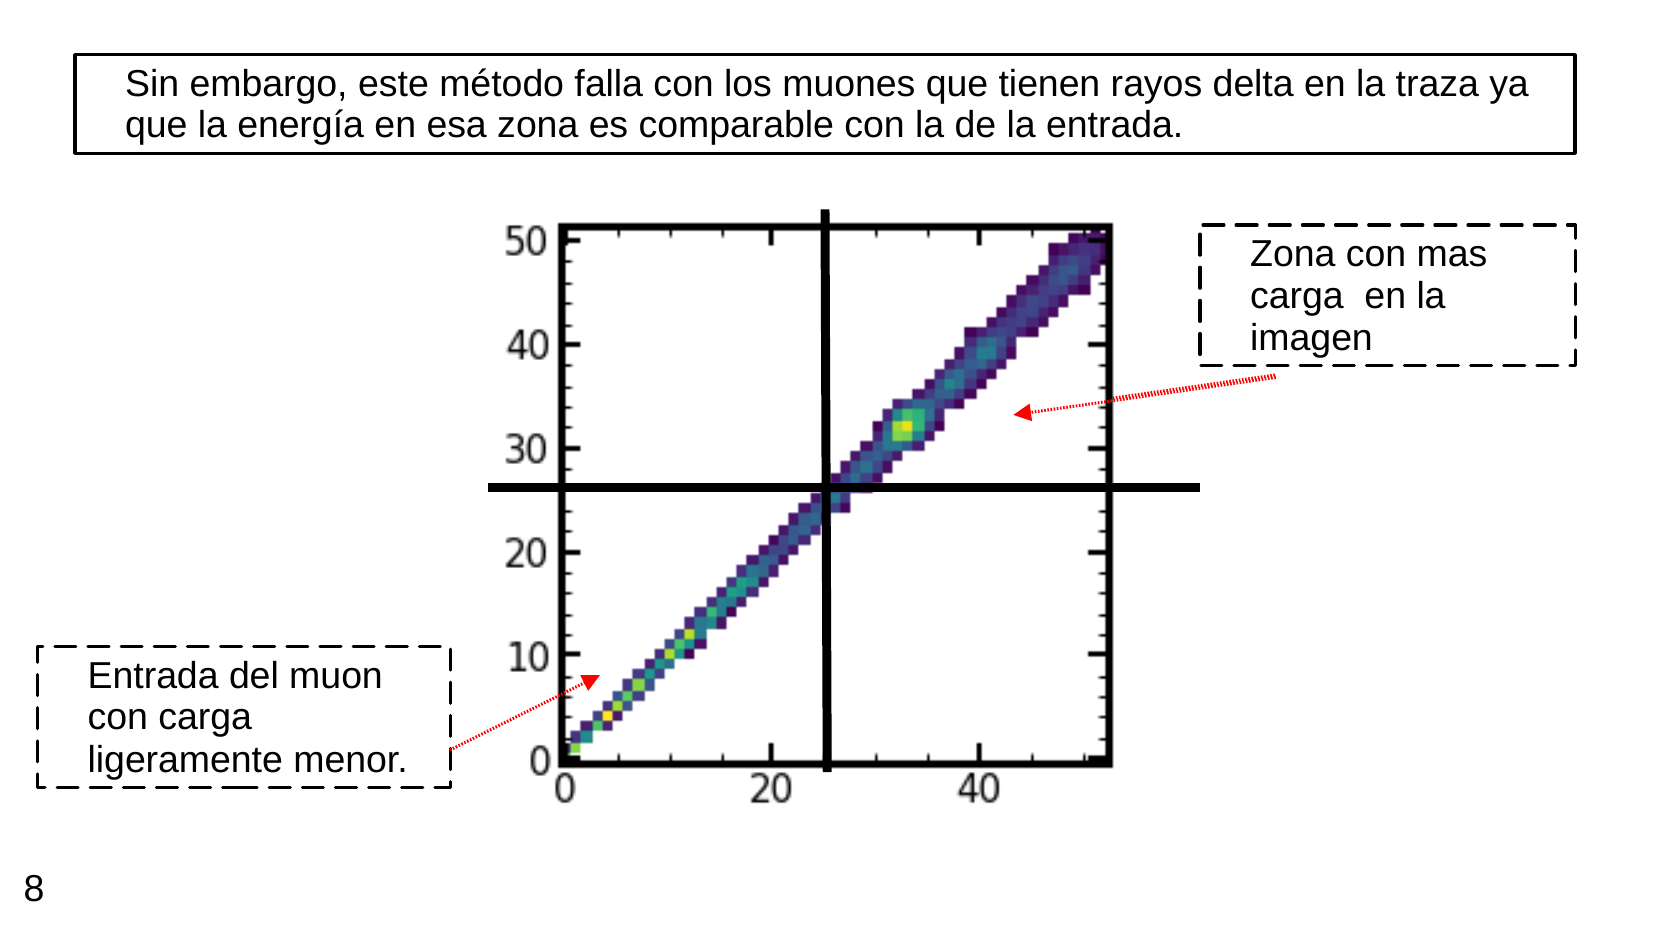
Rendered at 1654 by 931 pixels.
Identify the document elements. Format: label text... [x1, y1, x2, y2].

text_box Zona con mas carga en la imagen [1200, 225, 1576, 366]
picture [487, 209, 821, 483]
picture [830, 209, 1126, 483]
picture [487, 484, 1126, 828]
text_box <number> [8, 860, 638, 931]
text_box Sin embargo, este método falla con los muones que tienen rayos delta en la traza ya que la energía en esa zona es comparable con la de la entrada. [75, 54, 1576, 154]
text_box Entrada del muon con carga ligeramente menor. [37, 646, 451, 788]
